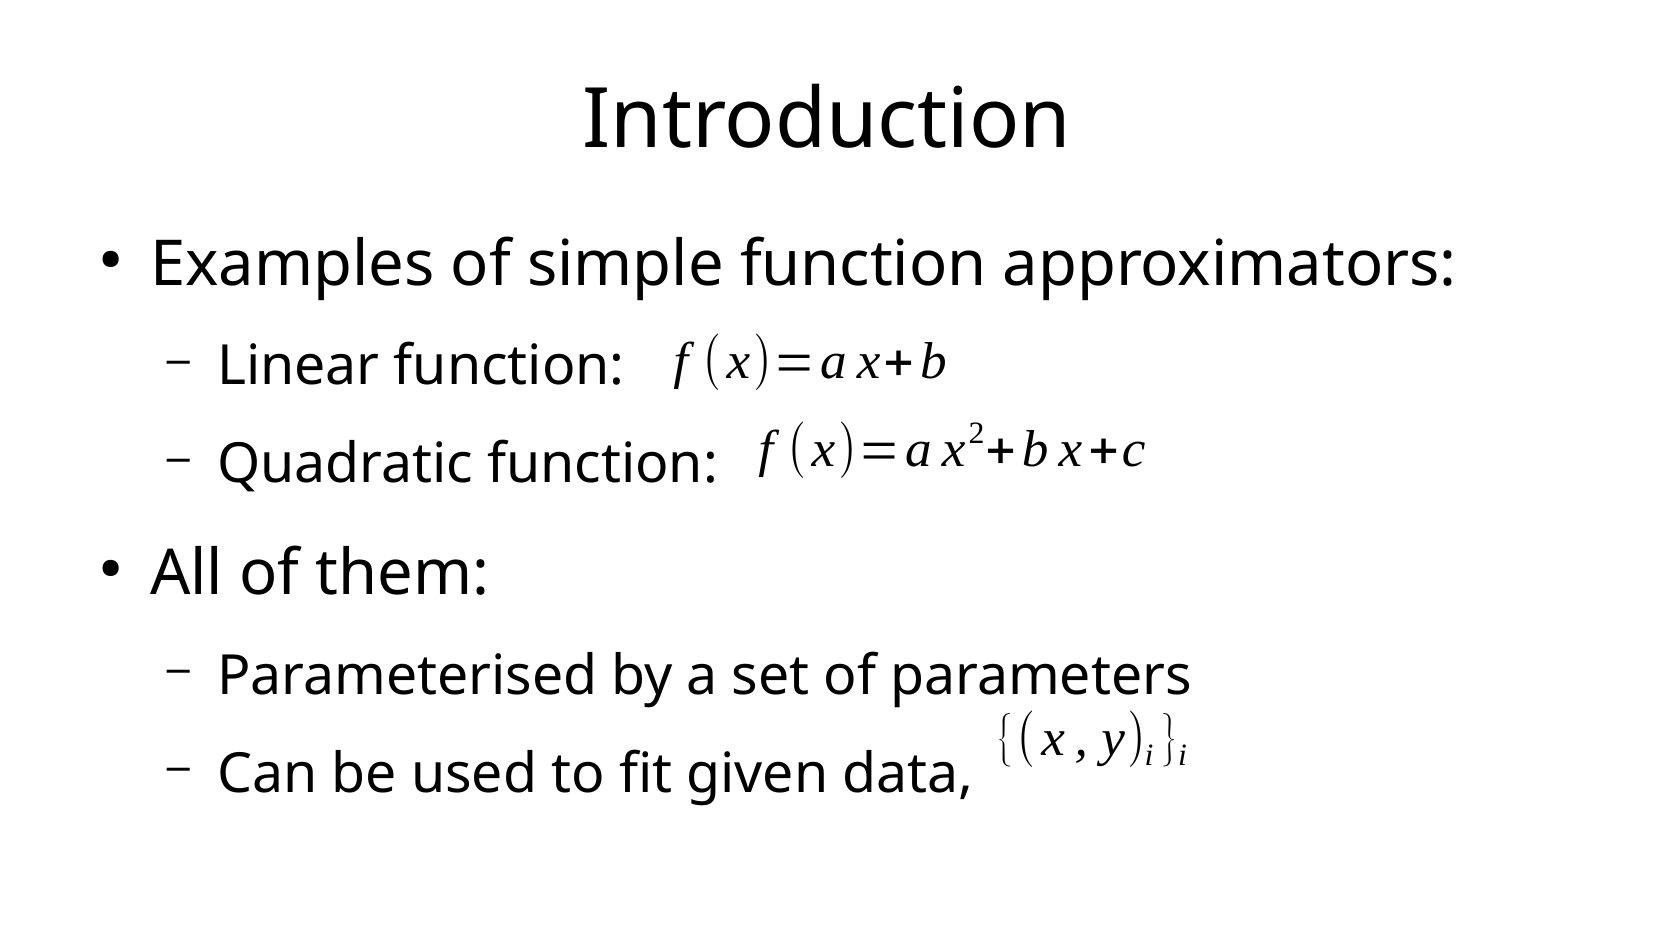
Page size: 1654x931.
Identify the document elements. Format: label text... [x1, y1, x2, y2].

chart [745, 414, 1161, 483]
chart [660, 329, 961, 393]
title Introduction [82, 37, 1571, 193]
list Examples of simple function approximators: Linear function: Quadratic function: All of them: Parameterised by a set of parameters Can be used to fit given data, [82, 217, 1571, 811]
chart [984, 707, 1200, 774]
